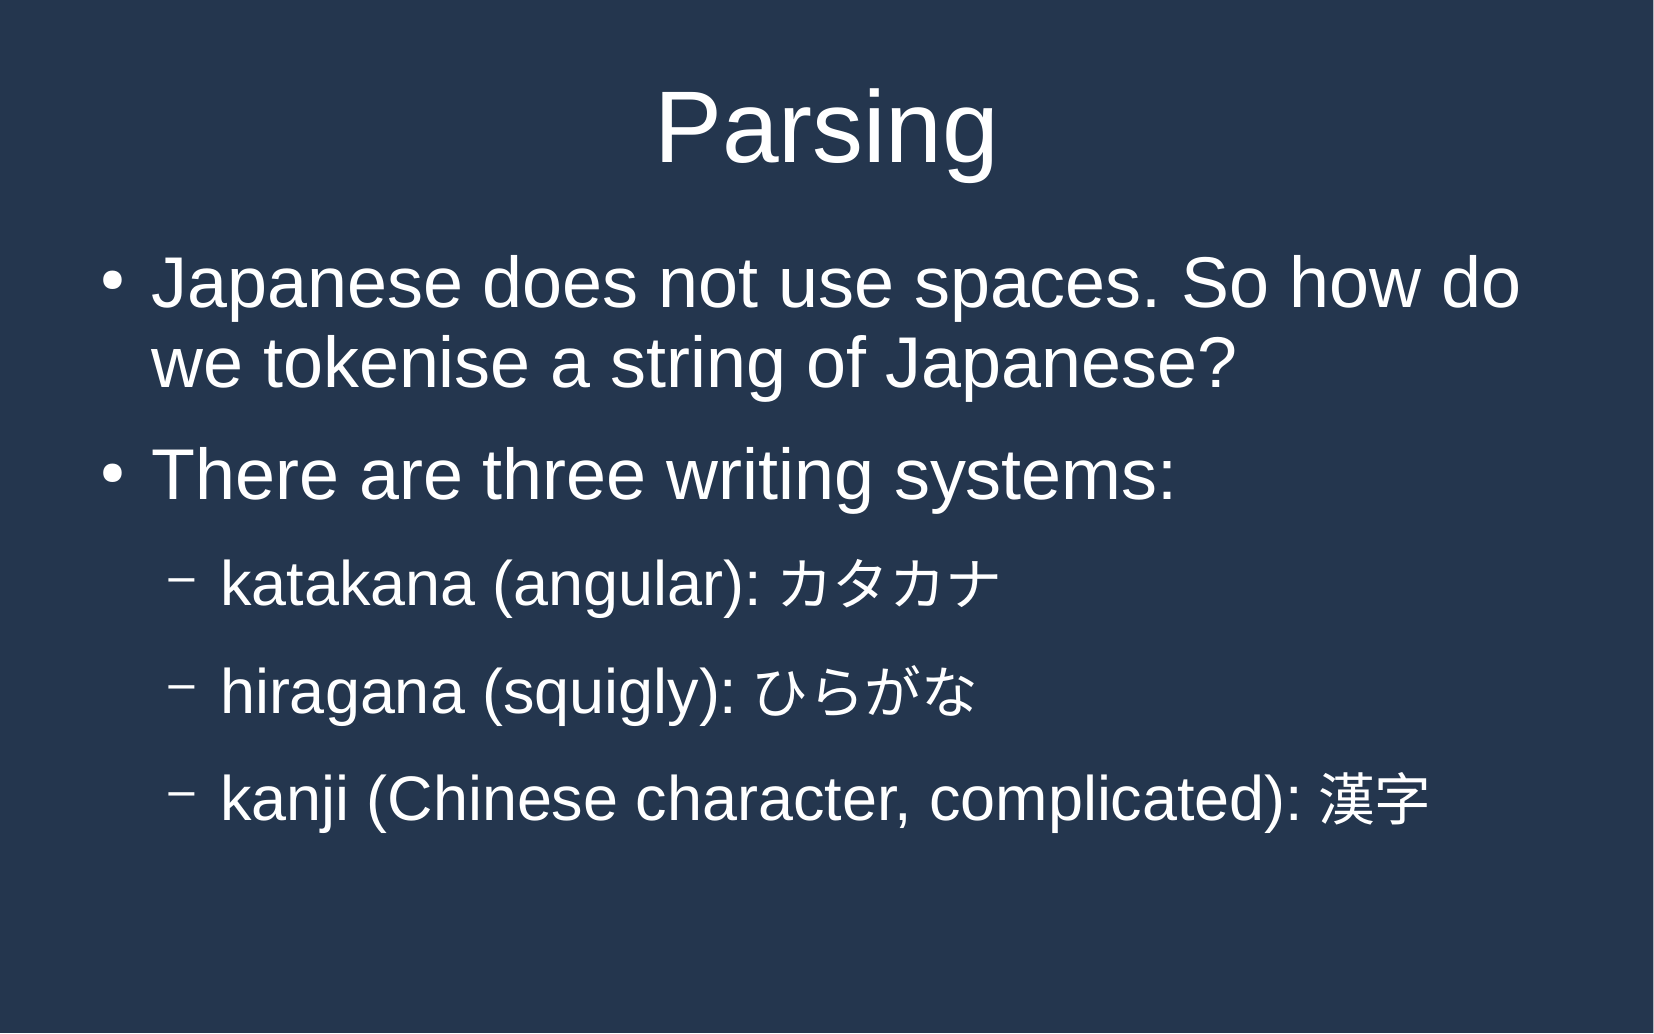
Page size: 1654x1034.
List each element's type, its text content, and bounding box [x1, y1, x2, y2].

title Parsing [82, 41, 1571, 214]
list Japanese does not use spaces. So how do we tokenise a string of Japanese? There are three writing systems: katakana (angular):カタカナ hiragana (squigly):ひらがな kanji (Chinese character, complicated):漢字 [82, 241, 1571, 842]
